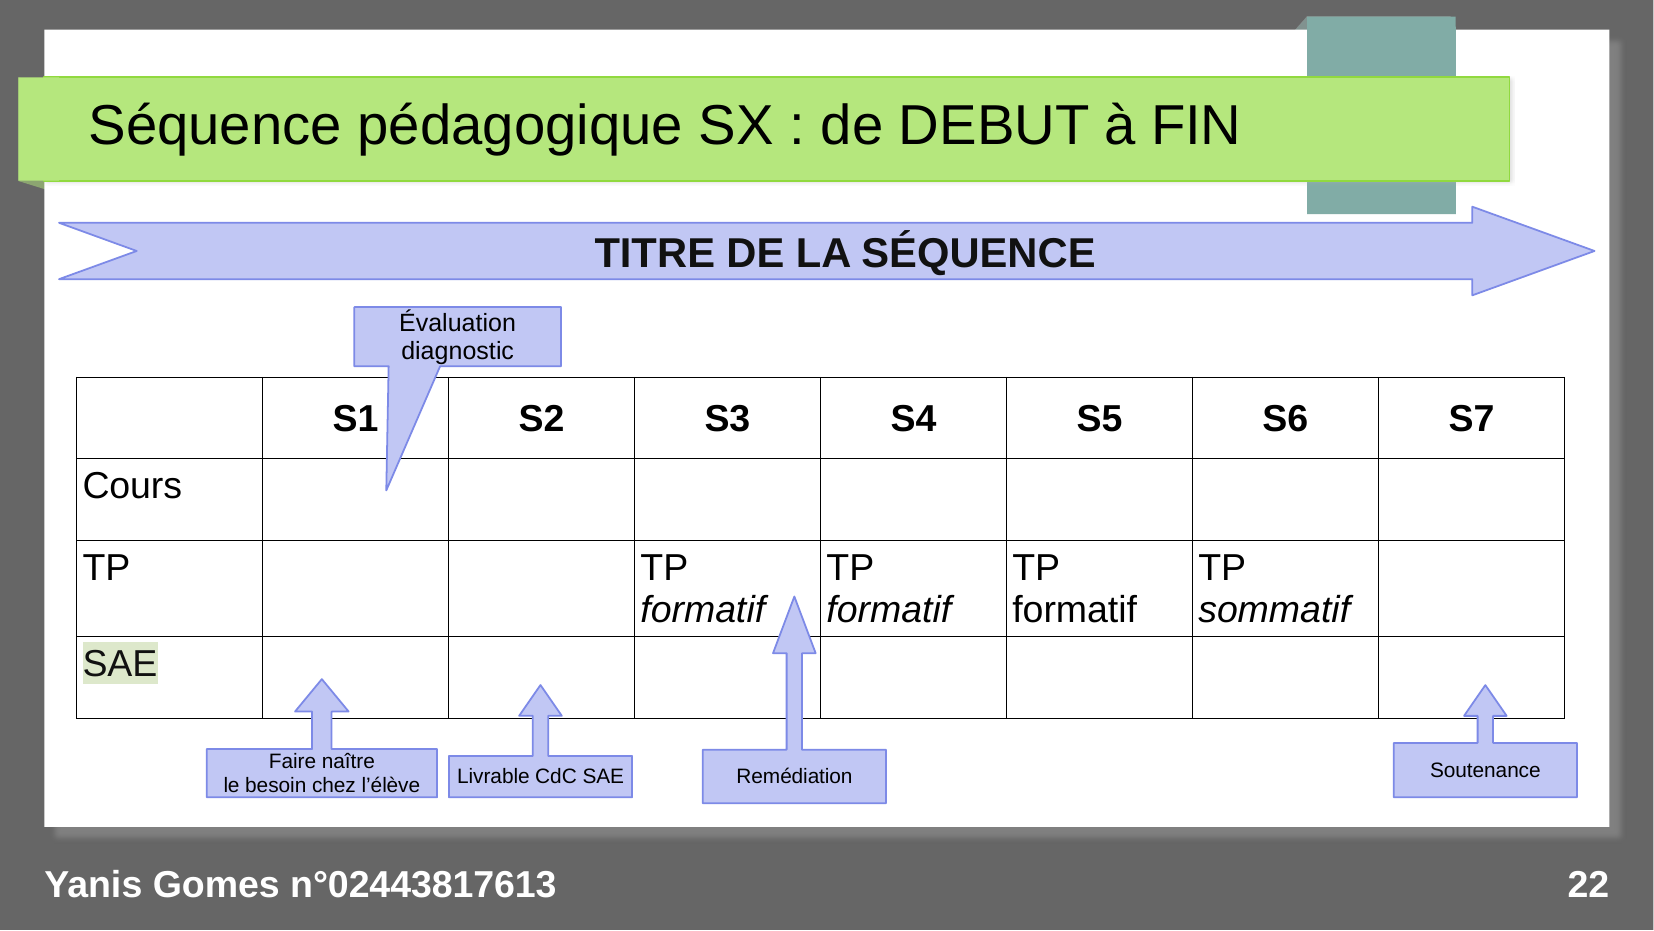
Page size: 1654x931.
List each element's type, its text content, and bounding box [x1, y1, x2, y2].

table_cell [1193, 637, 1378, 718]
table_cell TP [77, 541, 262, 636]
table_cell [1007, 459, 1192, 540]
table_cell [1379, 637, 1564, 718]
table_cell [263, 541, 448, 636]
table_header S2 [449, 378, 634, 458]
table_cell TP formatif [821, 541, 1006, 636]
table_cell Cours [77, 459, 262, 540]
table_header S4 [821, 378, 1006, 458]
table_header S5 [1007, 378, 1192, 458]
text_box Évaluation diagnostic [354, 307, 562, 491]
table_cell [263, 637, 448, 718]
table_header S1 [263, 378, 388, 458]
table_cell TP formatif [635, 541, 820, 636]
table_cell [803, 637, 820, 718]
text_box Livrable CdC SAE [448, 685, 633, 798]
table_cell [449, 541, 634, 636]
table_cell [263, 459, 448, 540]
table_header S3 [635, 378, 820, 458]
table_cell [821, 459, 1006, 540]
text_box <numéro> [974, 856, 1625, 916]
table_cell TP sommatif [1193, 541, 1378, 636]
table_header S7 [1379, 378, 1564, 458]
text_box Yanis Gomes n°02443817613 [29, 856, 680, 916]
list TITRE DE LA SÉQUENCE [210, 228, 1481, 278]
text_box Remédiation [702, 596, 886, 804]
table_cell SAE [77, 637, 262, 718]
table_cell [1193, 459, 1378, 540]
table_header S1 [401, 378, 448, 458]
table_header [77, 378, 262, 458]
table_cell [449, 459, 634, 540]
table_cell TP formatif [1007, 541, 1192, 636]
text_box [59, 206, 1595, 296]
table_cell [635, 637, 786, 718]
table_cell [821, 637, 1006, 718]
table_cell [1379, 459, 1564, 540]
table_cell [635, 459, 820, 540]
text_box Faire naître le besoin chez l’élève [206, 679, 438, 798]
text_box Soutenance [1393, 685, 1577, 798]
table_cell [1007, 637, 1192, 718]
table_header S6 [1193, 378, 1378, 458]
title Séquence pédagogique SX : de DEBUT à FIN [88, 73, 1506, 178]
table_cell [449, 637, 634, 718]
table_cell [1379, 541, 1564, 636]
